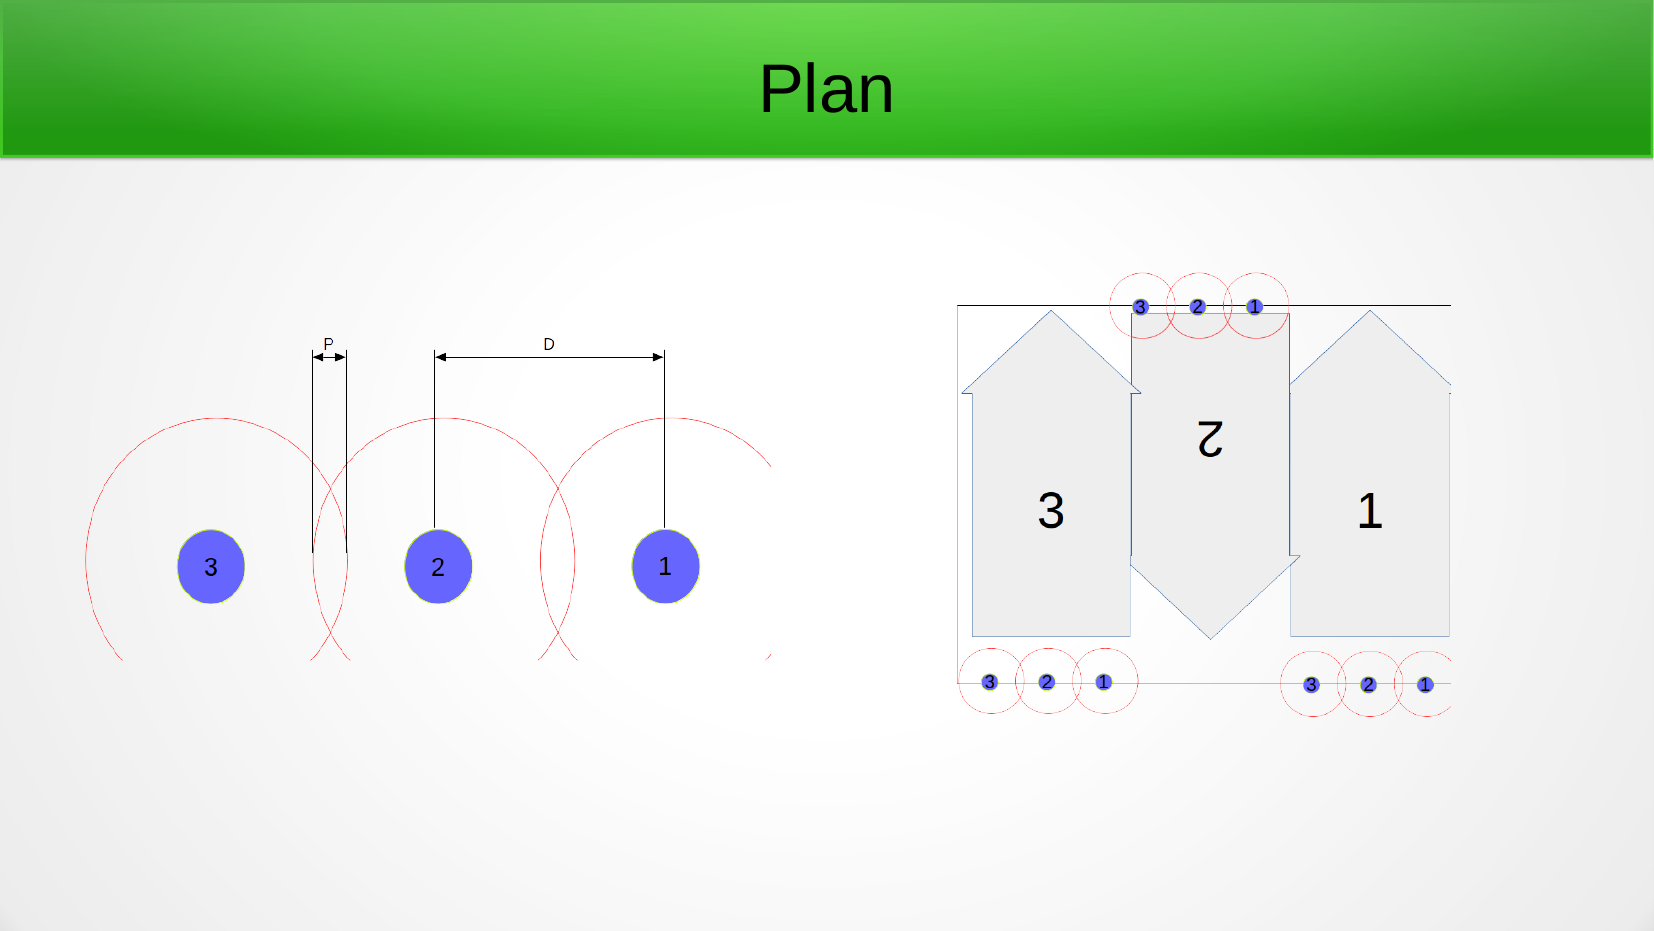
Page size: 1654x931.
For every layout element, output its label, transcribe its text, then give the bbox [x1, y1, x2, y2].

picture [938, 224, 1479, 764]
picture [82, 286, 809, 702]
title Plan [82, 35, 1571, 142]
